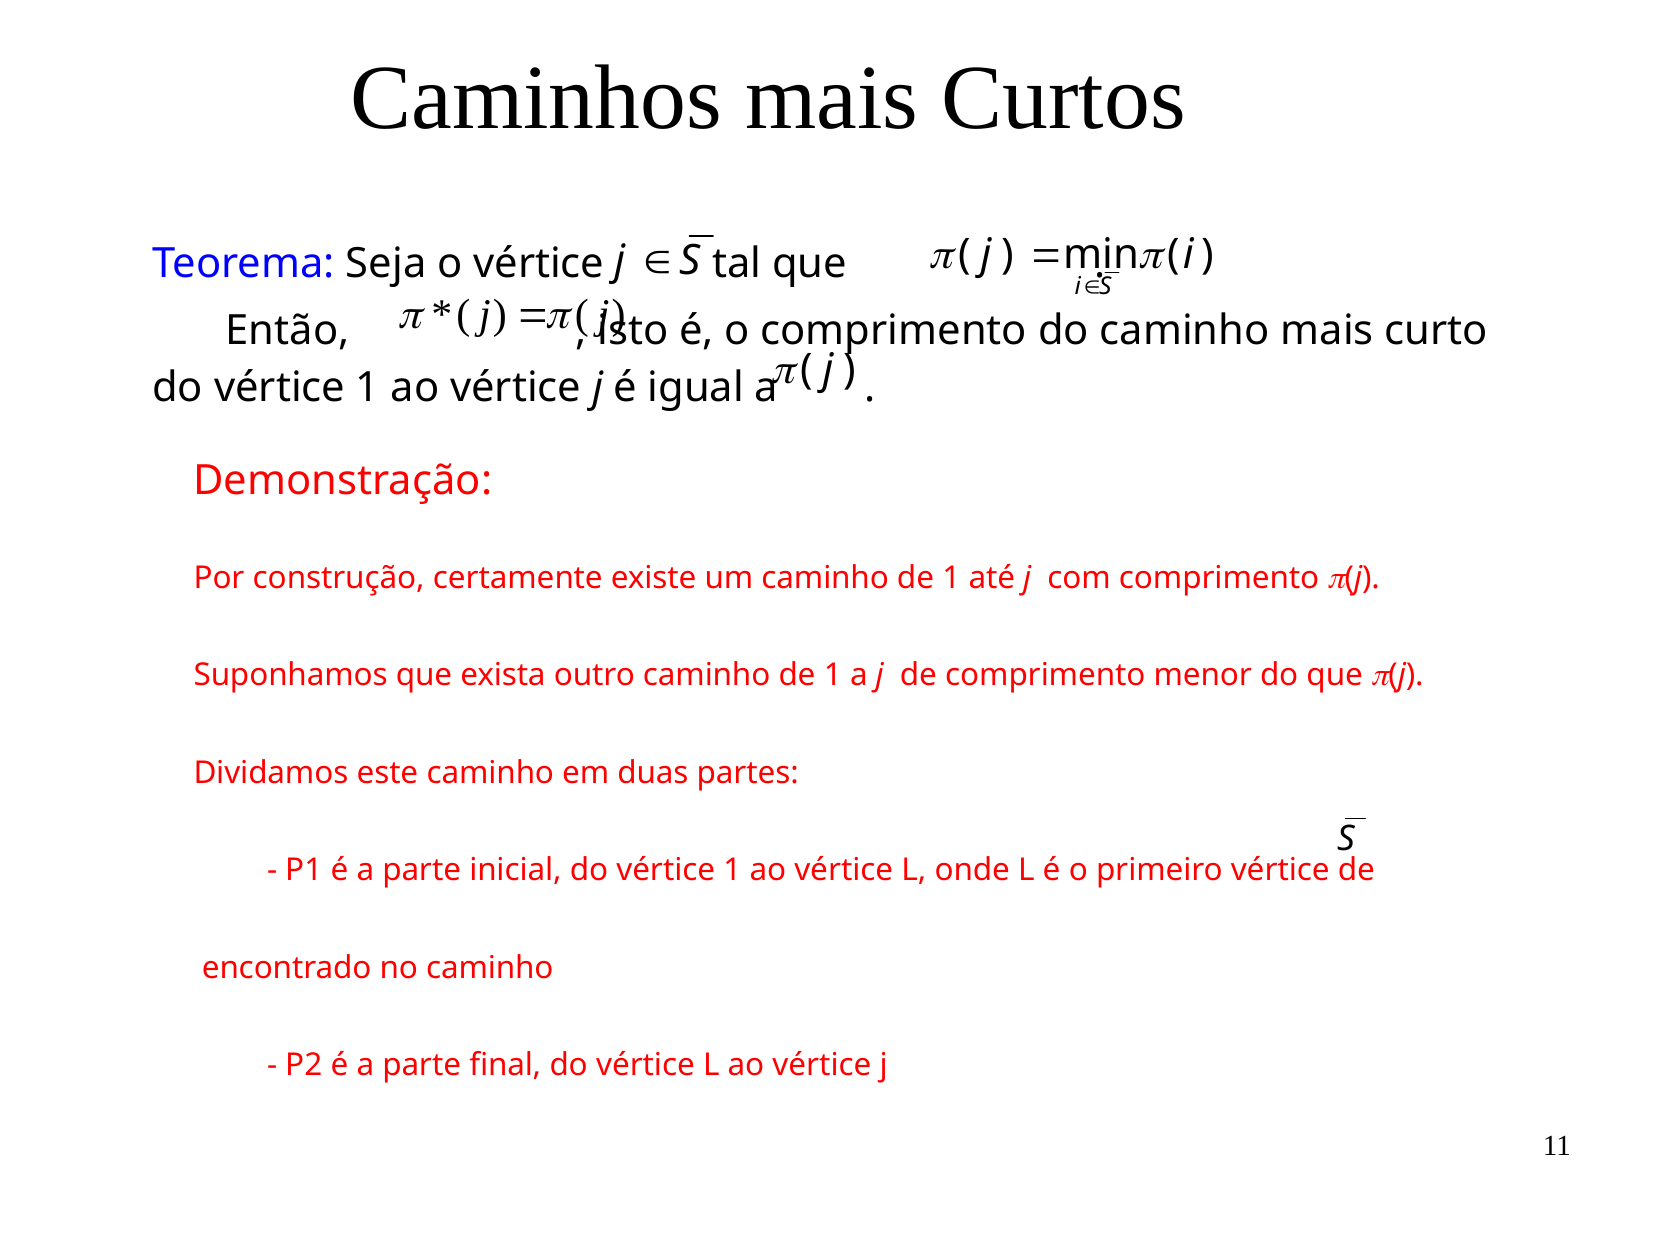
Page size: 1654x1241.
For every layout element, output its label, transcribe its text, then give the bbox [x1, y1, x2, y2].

text_box Demonstração: Por construção, certamente existe um caminho de 1 até j com comprimento (j). Suponhamos que exista outro caminho de 1 a j de comprimento menor do que (j). Dividamos este caminho em duas partes: - P1 é a parte inicial, do vértice 1 ao vértice L, onde L é o primeiro vértice de encontrado no caminho - P2 é a parte final, do vértice L ao vértice j [178, 441, 1454, 1017]
chart [394, 225, 722, 346]
chart [925, 226, 1223, 305]
chart [1333, 809, 1372, 860]
text_box Teorema: Seja o vértice tal que . Então, , isto é, o comprimento do caminho mais curto do vértice 1 ao vértice j é igual a . [137, 225, 1506, 438]
title Caminhos mais Curtos [237, 38, 1300, 157]
chart [767, 341, 866, 402]
